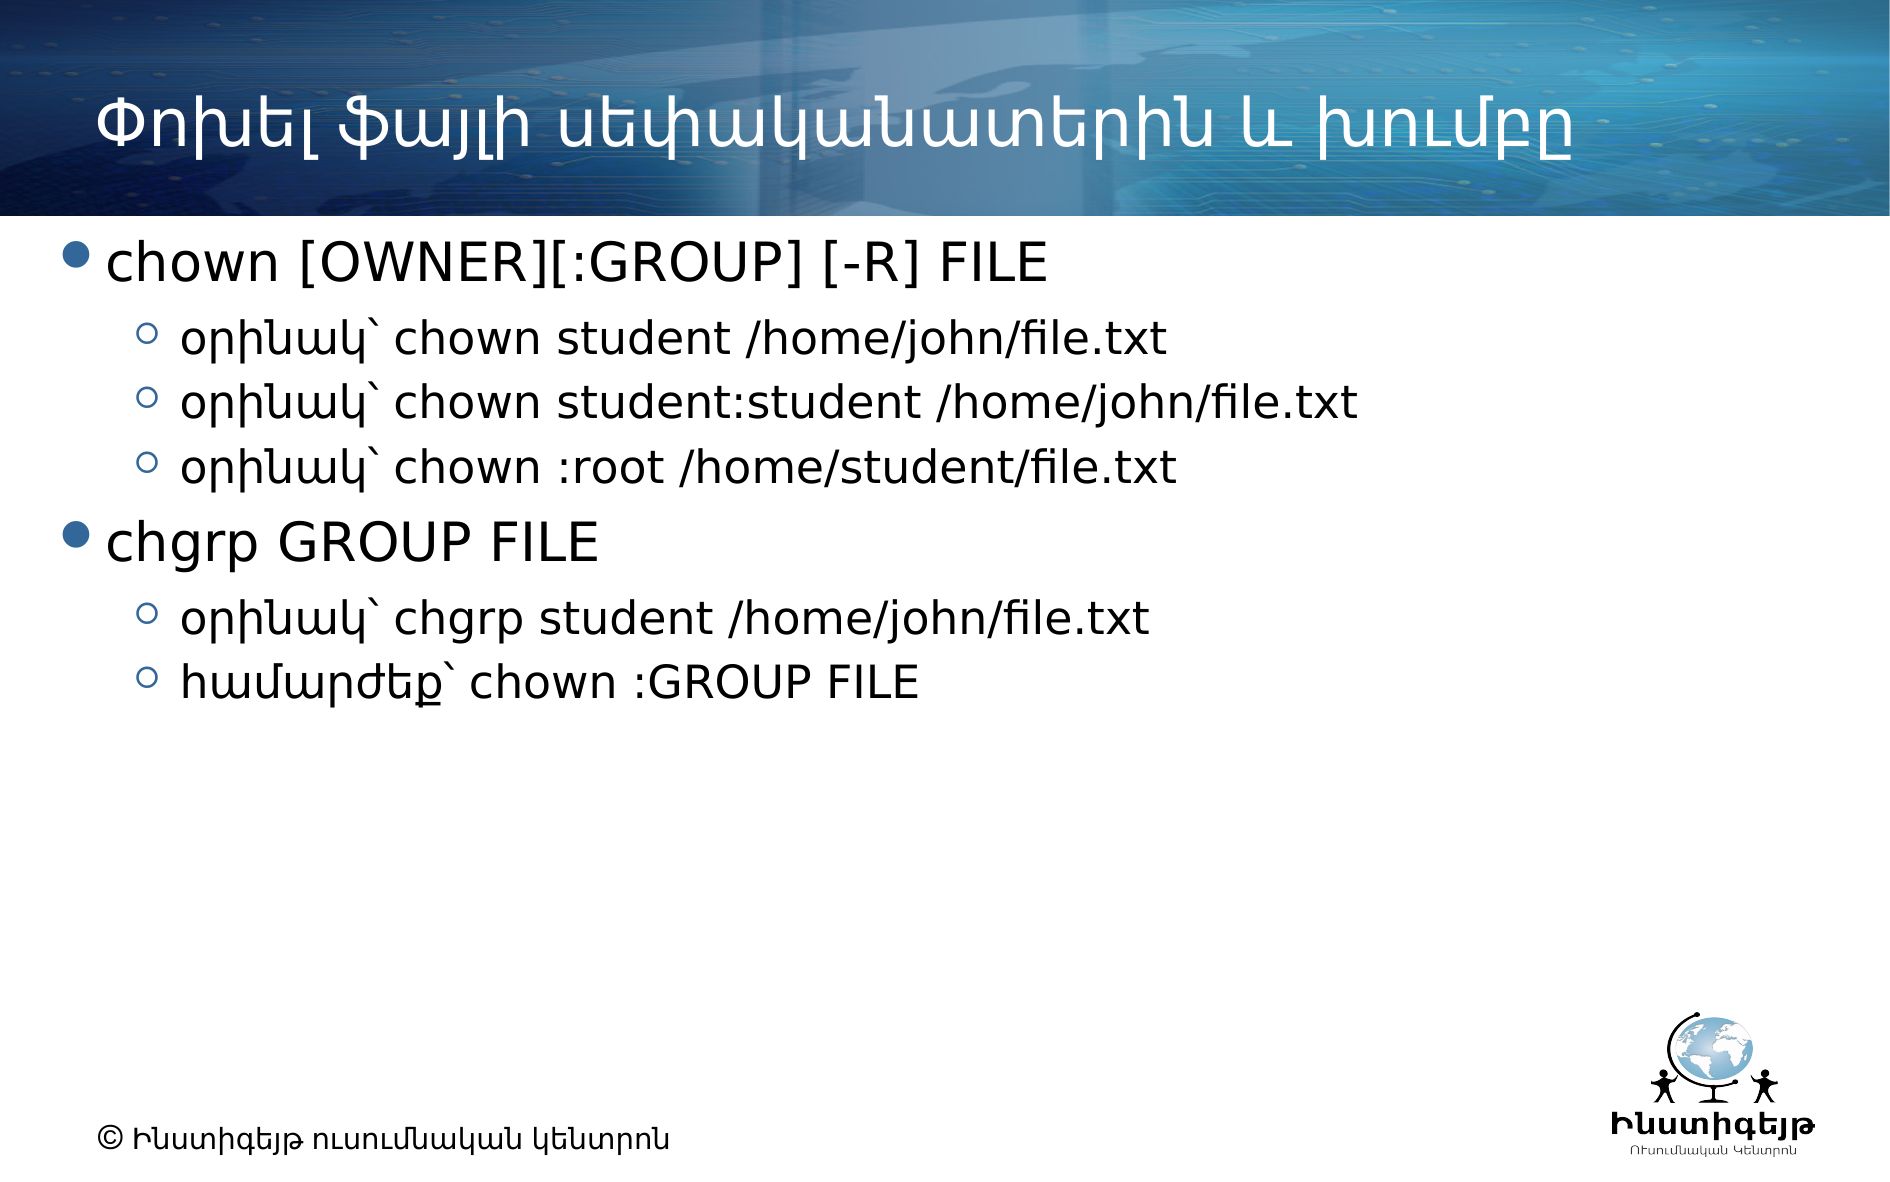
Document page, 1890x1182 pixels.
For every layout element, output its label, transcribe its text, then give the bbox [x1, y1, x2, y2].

title Փոխել ֆայլի սեփականատերին և խումբը [94, 47, 1793, 217]
picture [0, 0, 1890, 216]
picture [1612, 1012, 1815, 1157]
list chown [OWNER][:GROUP] [-R] FILE օրինակ՝ chown student /home/john/file.txt օրինակ՝ chown student:student /home/john/file.txt օրինակ՝ chown :root /home/student/file.txt chgrp GROUP FILE օրինակ՝ chgrp student /home/john/file.txt համարժեք՝ chown :GROUP FILE [59, 236, 1831, 922]
